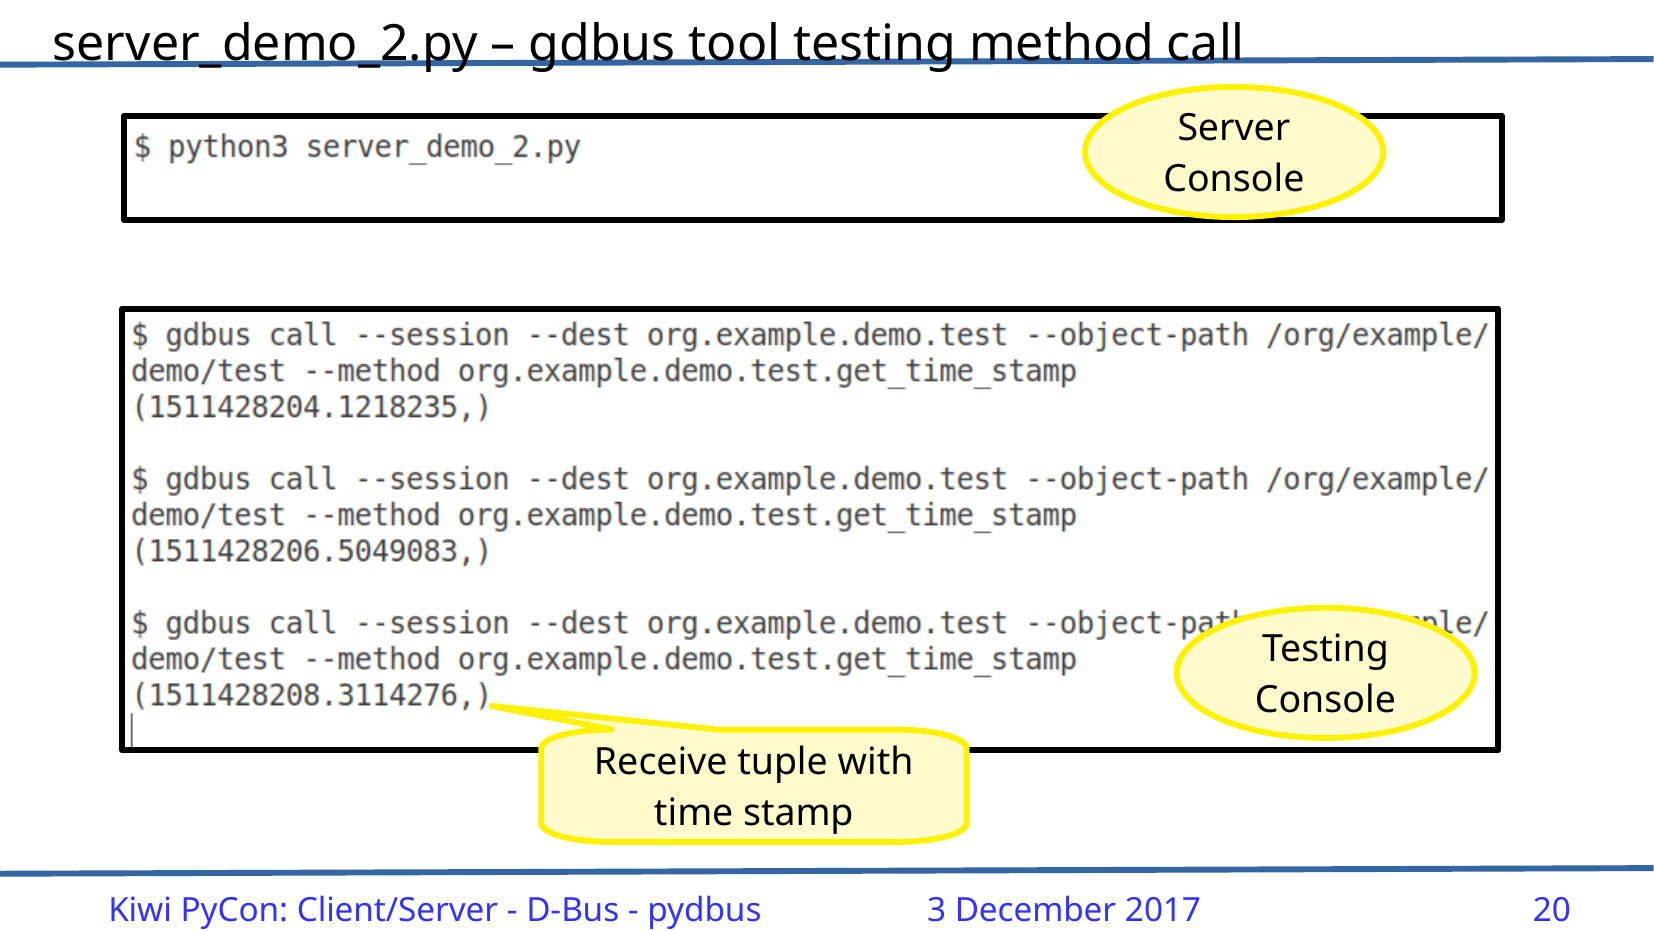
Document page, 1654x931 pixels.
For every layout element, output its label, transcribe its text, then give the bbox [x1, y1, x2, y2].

text_box Receive tuple with time stamp [491, 706, 967, 843]
text_box server_demo_2.py – gdbus tool testing method call [37, 0, 1540, 76]
text_box Server Console [1085, 86, 1384, 218]
picture [126, 118, 1226, 218]
text_box Testing Console [1176, 607, 1475, 738]
picture [1242, 118, 1499, 218]
picture [125, 311, 1496, 748]
